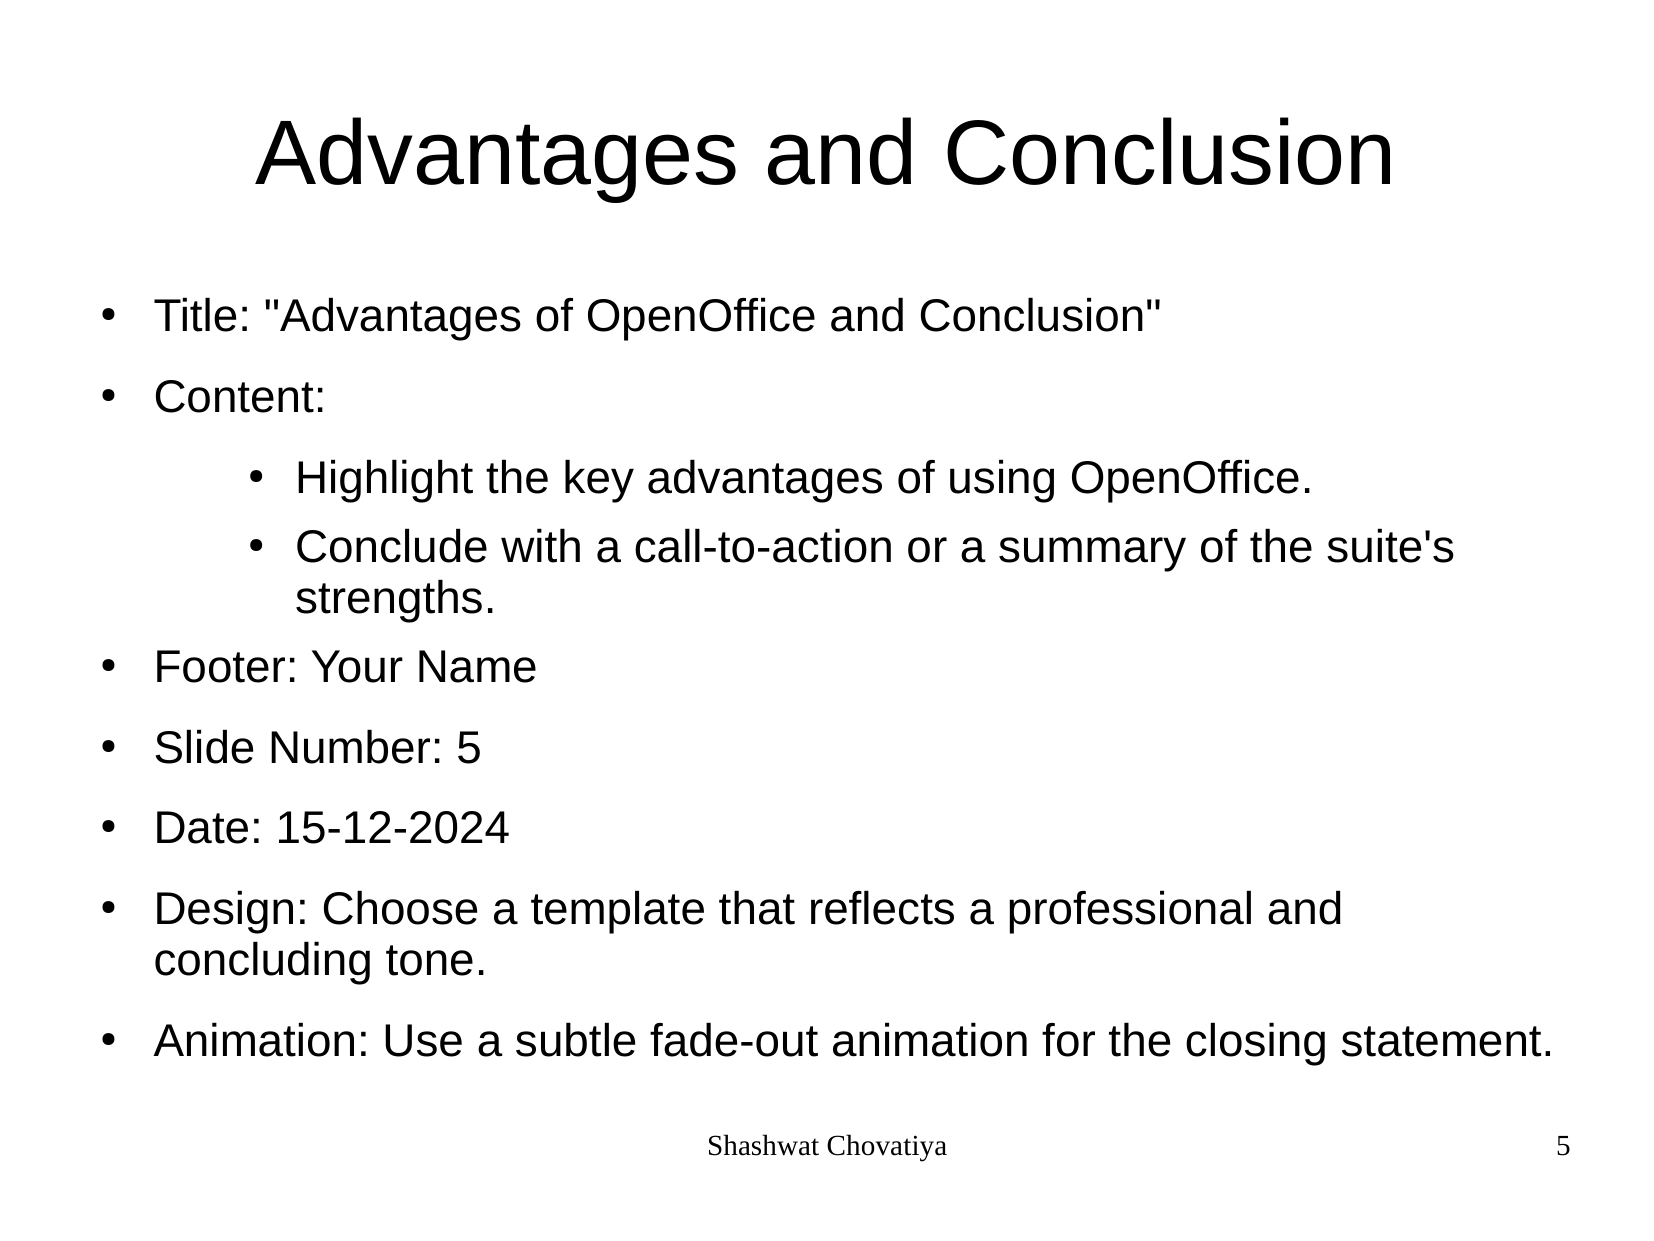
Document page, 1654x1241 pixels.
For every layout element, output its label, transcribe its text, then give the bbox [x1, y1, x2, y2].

title Advantages and Conclusion [82, 49, 1571, 257]
list Title: "Advantages of OpenOffice and Conclusion" Content: Highlight the key advantages of using OpenOffice. Conclude with a call-to-action or a summary of the suite's strengths. Footer: Your Name Slide Number: 5 Date: 15-12-2024 Design: Choose a template that reflects a professional and concluding tone. Animation: Use a subtle fade-out animation for the closing statement. [82, 290, 1571, 1109]
